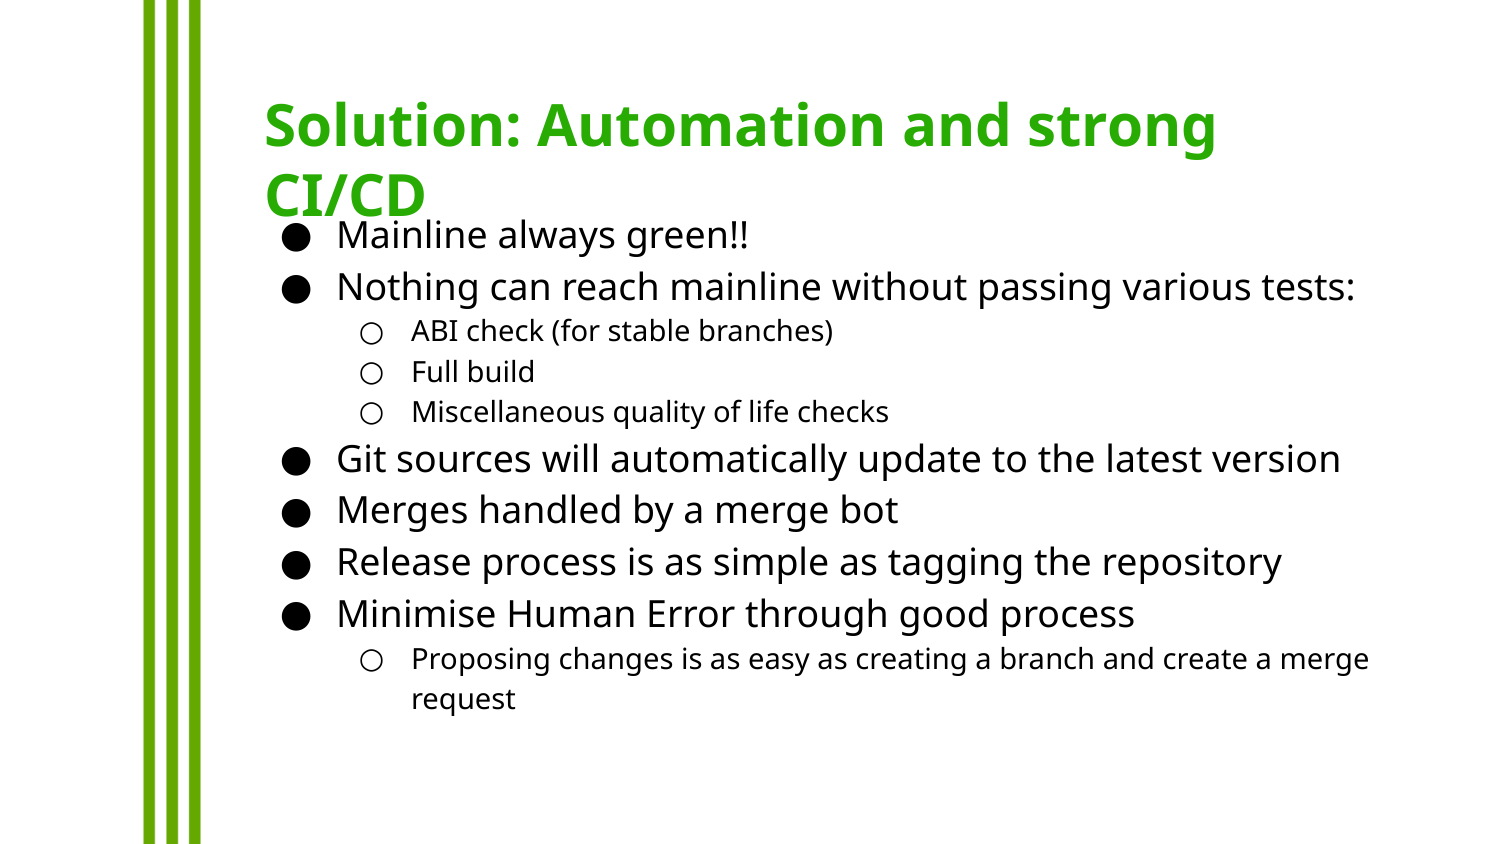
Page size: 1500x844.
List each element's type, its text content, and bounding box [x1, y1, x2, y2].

picture [0, 0, 532, 844]
title Solution: Automation and strong CI/CD [249, 72, 1390, 189]
list Mainline always green!! Nothing can reach mainline without passing various tests: ABI check (for stable branches) Full build Miscellaneous quality of life checks Git sources will automatically update to the latest version Merges handled by a merge bot Release process is as simple as tagging the repository Minimise Human Error through good process Proposing changes is as easy as creating a branch and create a merge request [245, 189, 1387, 750]
